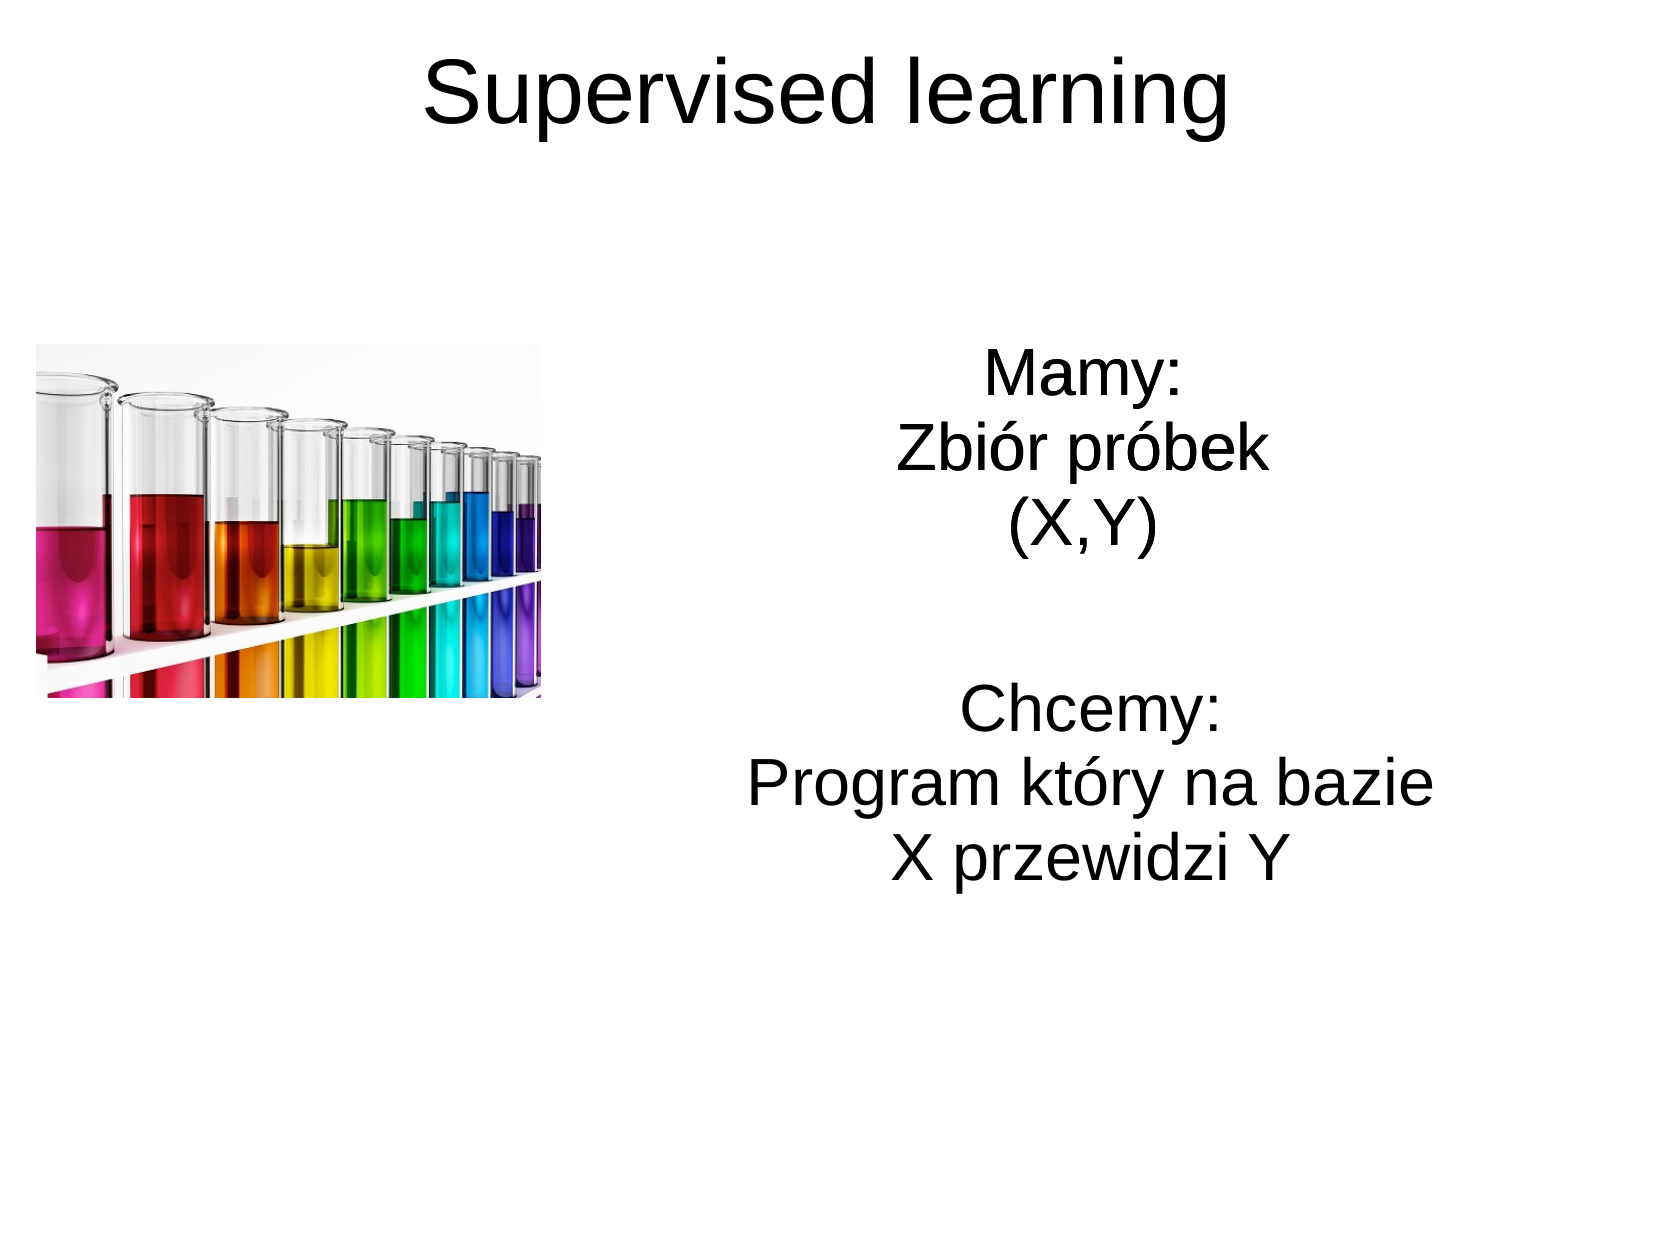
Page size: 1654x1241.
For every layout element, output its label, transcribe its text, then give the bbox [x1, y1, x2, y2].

text_box Chcemy: Program który na bazie X przewidzi Y [727, 665, 1456, 901]
title Supervised learning [82, 17, 1571, 166]
text_box Mamy: Zbiór próbek (X,Y) [720, 330, 1448, 565]
picture [36, 344, 541, 698]
